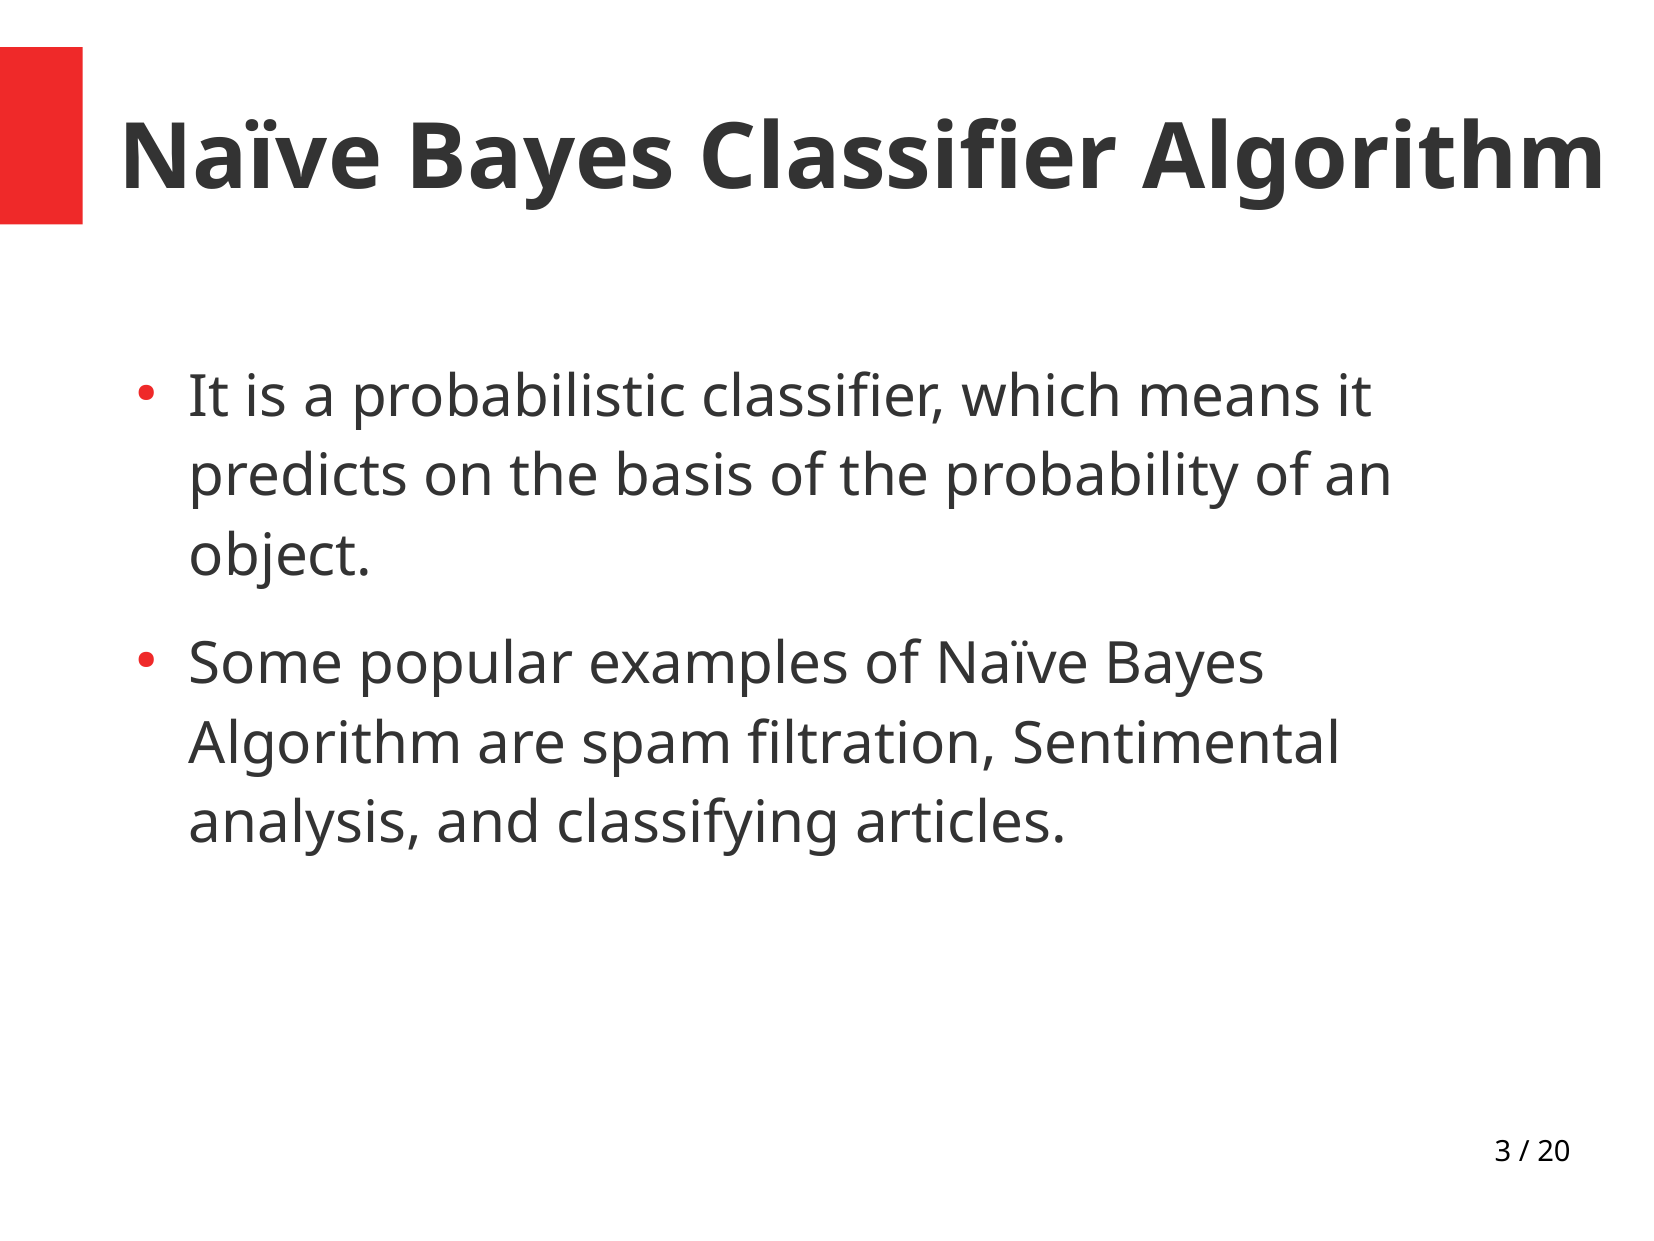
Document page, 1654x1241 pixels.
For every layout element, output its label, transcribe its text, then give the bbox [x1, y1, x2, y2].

title Naïve Bayes Classifier Algorithm [118, 28, 1654, 278]
list It is a probabilistic classifier, which means it predicts on the basis of the probability of an object. Some popular examples of Naïve Bayes Algorithm are spam filtration, Sentimental analysis, and classifying articles. [118, 354, 1536, 1074]
